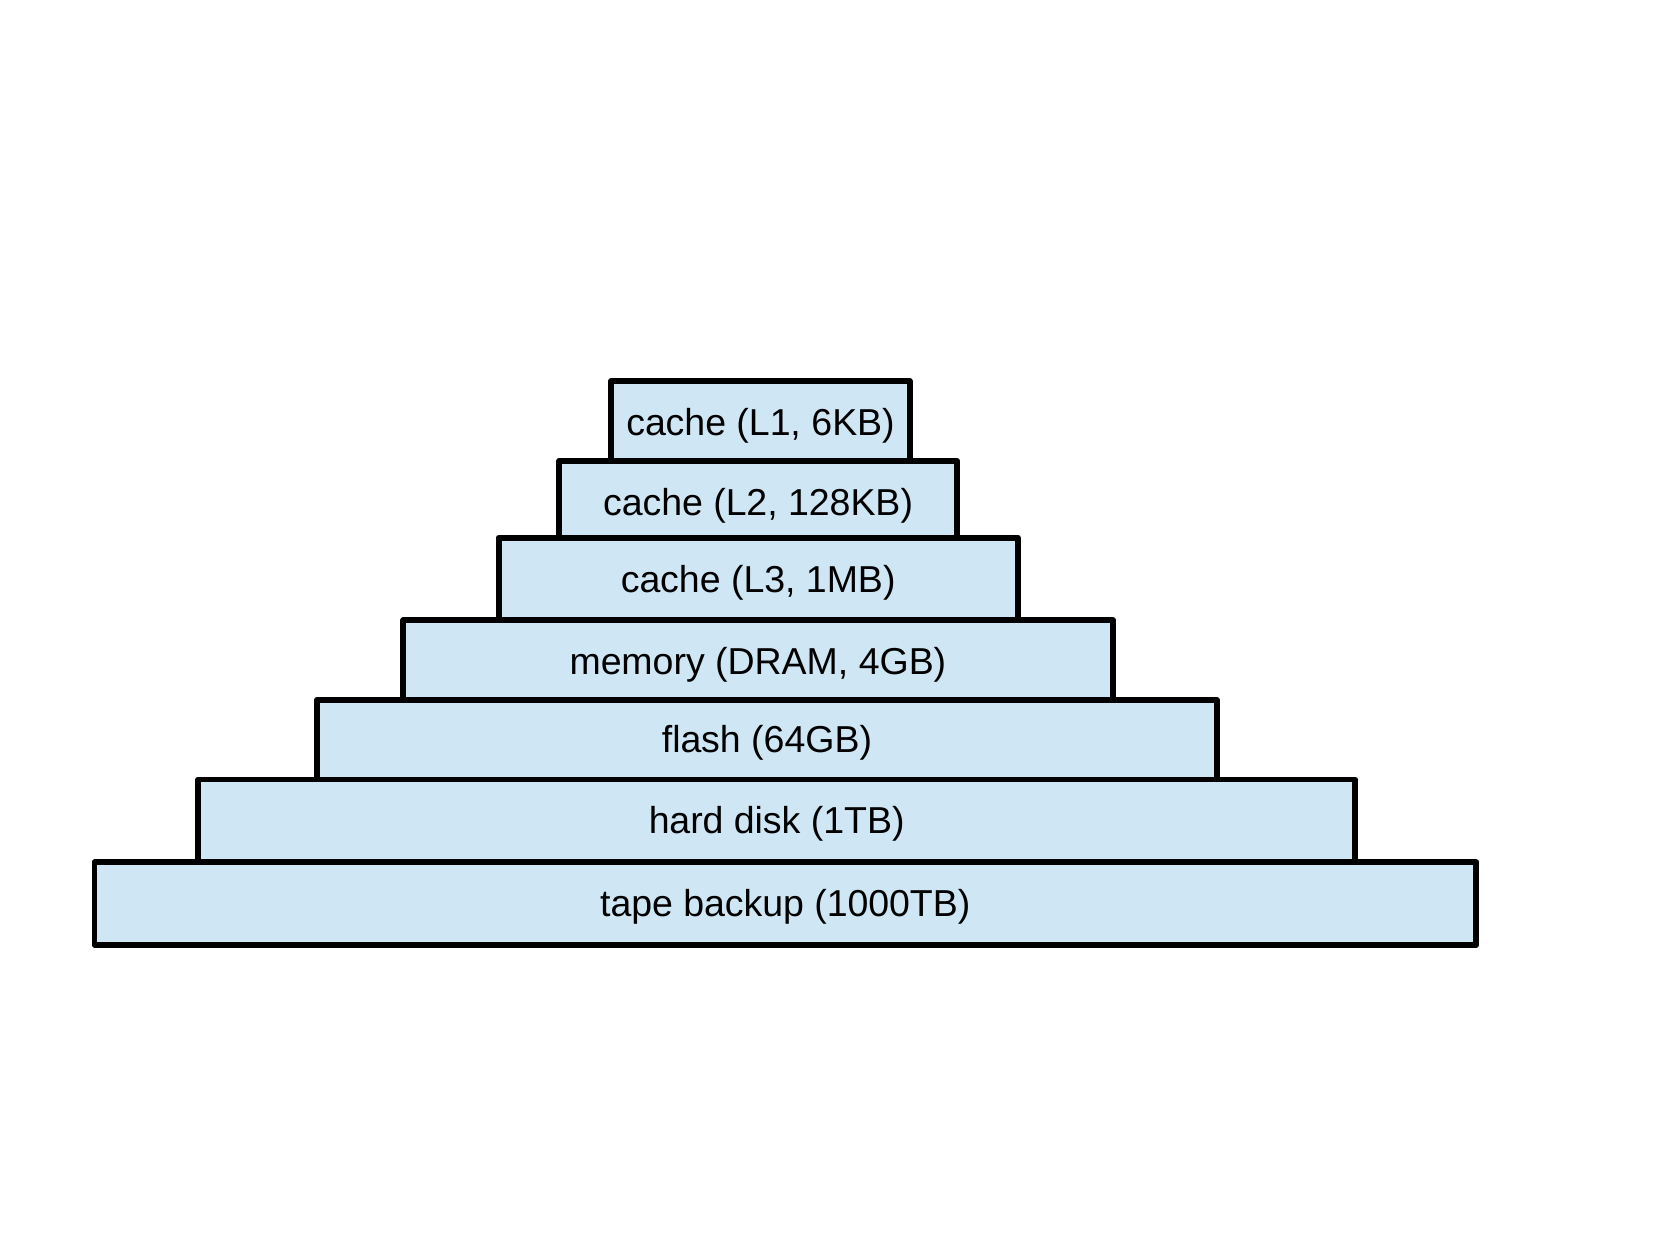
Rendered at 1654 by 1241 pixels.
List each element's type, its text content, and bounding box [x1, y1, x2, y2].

text_box flash (64GB) [316, 700, 1217, 780]
text_box cache (L3, 1MB) [498, 537, 1018, 621]
text_box memory (DRAM, 4GB) [403, 620, 1113, 700]
text_box cache (L1, 6KB) [611, 381, 910, 460]
text_box tape backup (1000TB) [94, 862, 1477, 945]
text_box hard disk (1TB) [198, 779, 1356, 862]
text_box cache (L2, 128KB) [559, 460, 958, 537]
